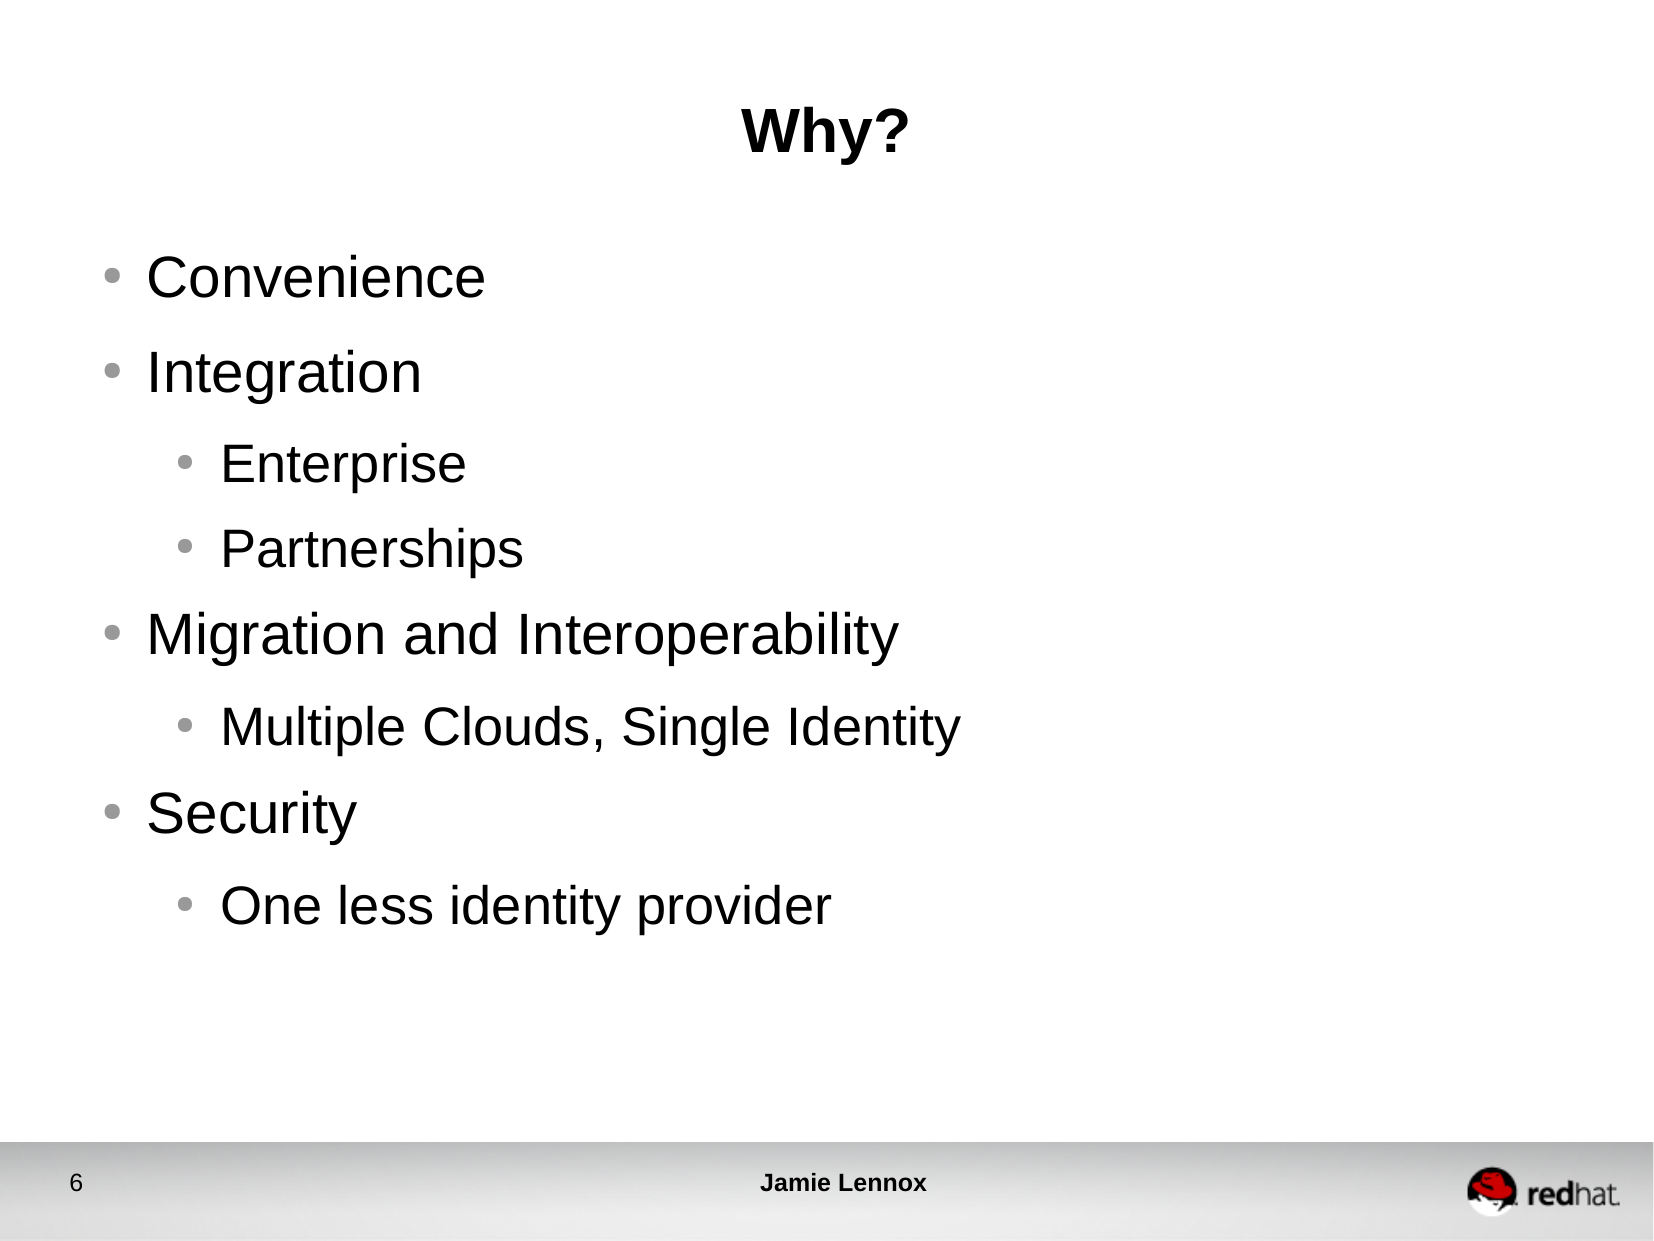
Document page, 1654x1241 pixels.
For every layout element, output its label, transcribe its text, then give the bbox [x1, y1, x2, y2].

picture [0, 1142, 1654, 1241]
list Convenience Integration Enterprise Partnerships Migration and Interoperability Multiple Clouds, Single Identity Security One less identity provider [86, 244, 1576, 1039]
title Why? [82, 37, 1571, 226]
